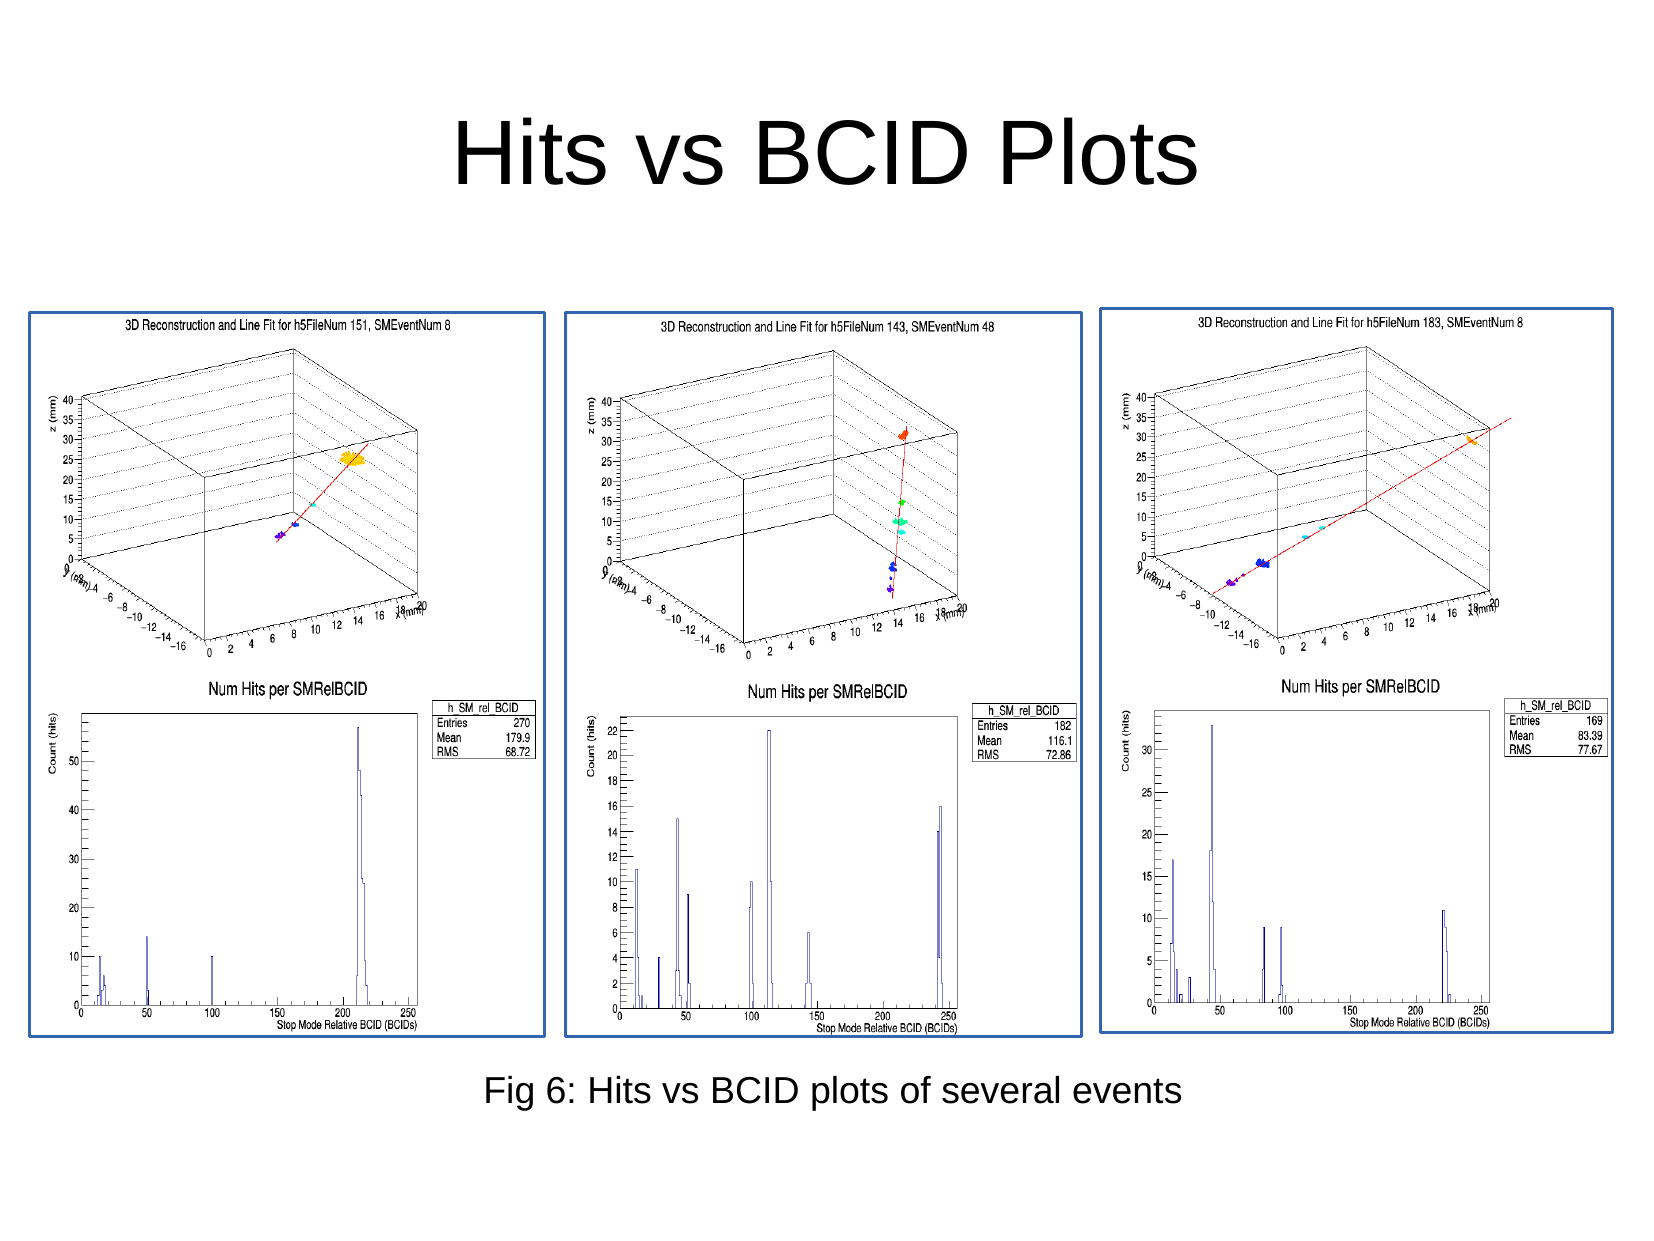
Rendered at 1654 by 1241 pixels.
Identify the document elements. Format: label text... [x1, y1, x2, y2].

title Hits vs BCID Plots [82, 49, 1571, 257]
picture [30, 313, 543, 1036]
text_box Fig 6: Hits vs BCID plots of several events [468, 1061, 1199, 1119]
picture [1102, 310, 1612, 1032]
picture [566, 313, 1081, 1036]
